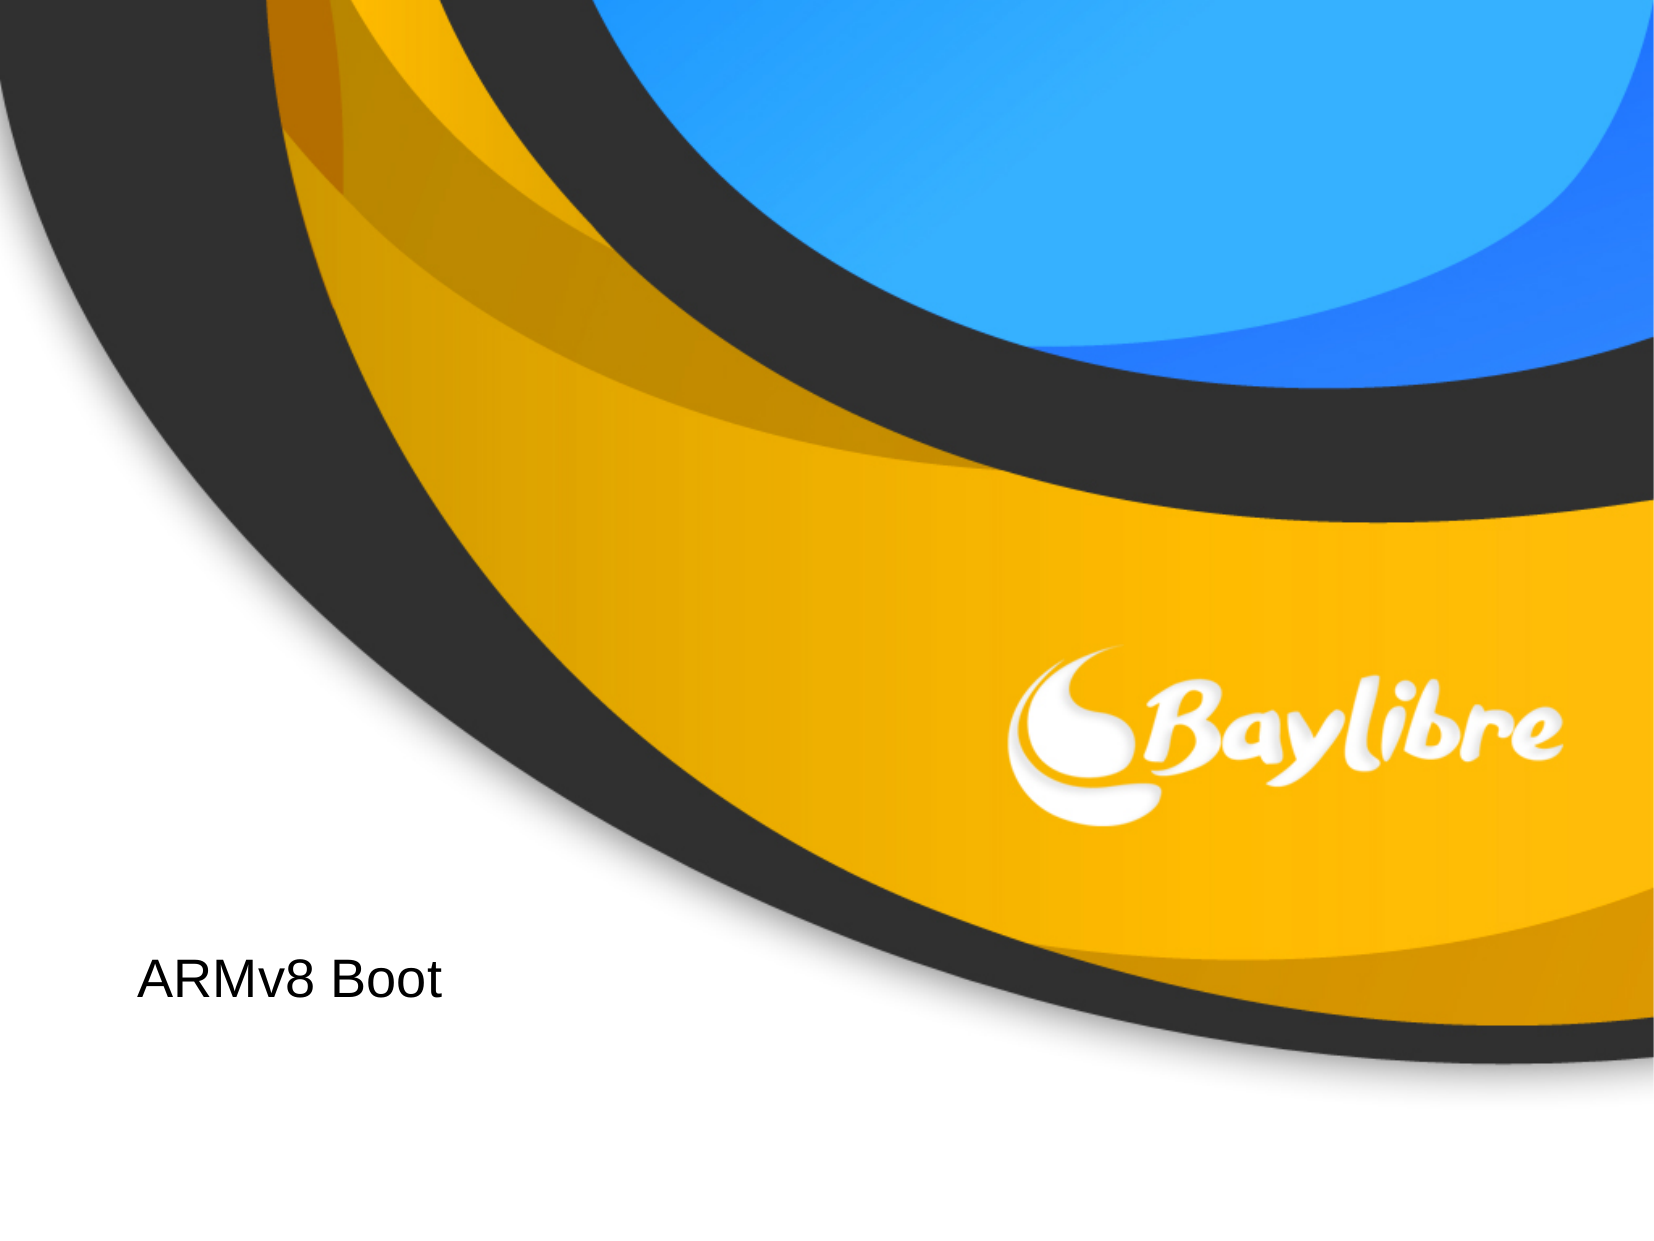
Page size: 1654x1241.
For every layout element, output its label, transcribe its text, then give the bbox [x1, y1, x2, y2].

picture [0, 0, 1654, 1241]
text_box ARMv8 Boot [123, 940, 597, 1017]
